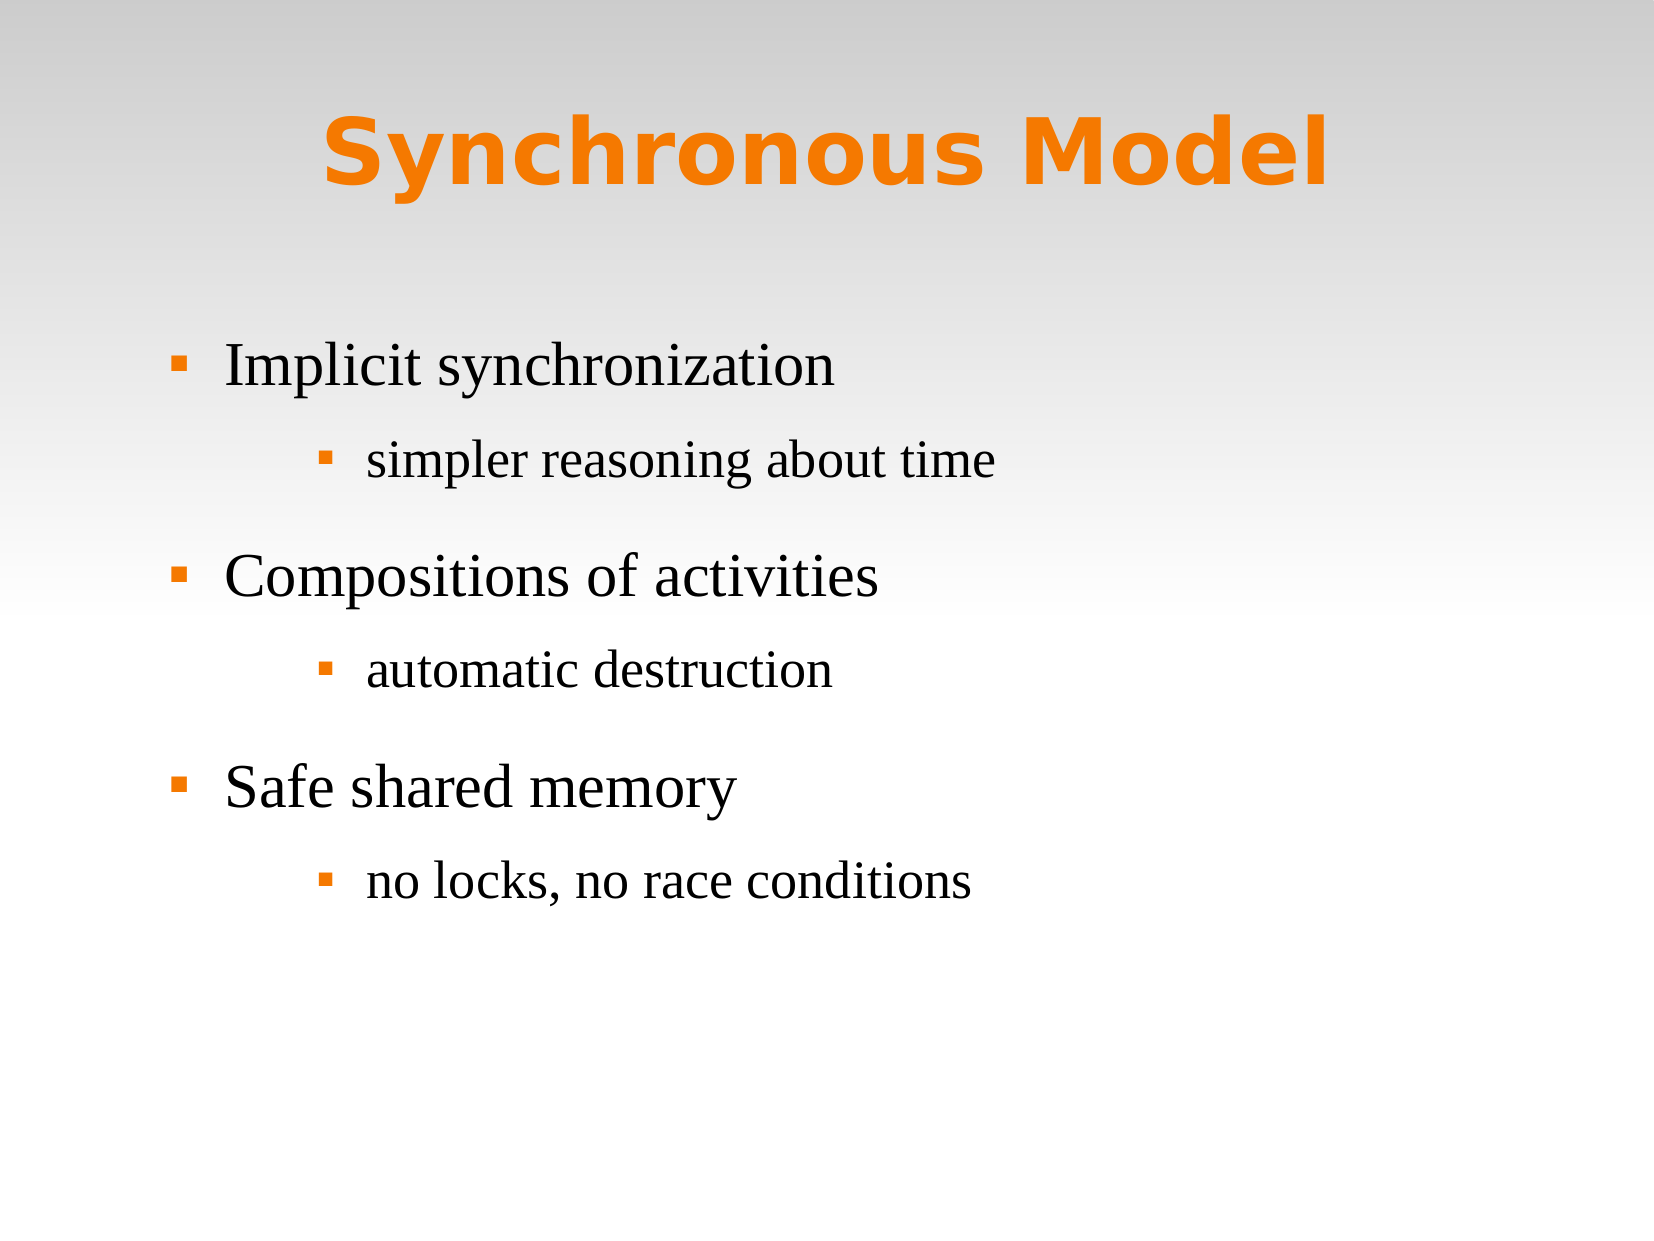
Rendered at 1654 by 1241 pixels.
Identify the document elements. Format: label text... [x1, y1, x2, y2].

title Synchronous Model [82, 49, 1571, 231]
list Implicit synchronization simpler reasoning about time Compositions of activities automatic destruction Safe shared memory no locks, no race conditions [82, 231, 1571, 1035]
